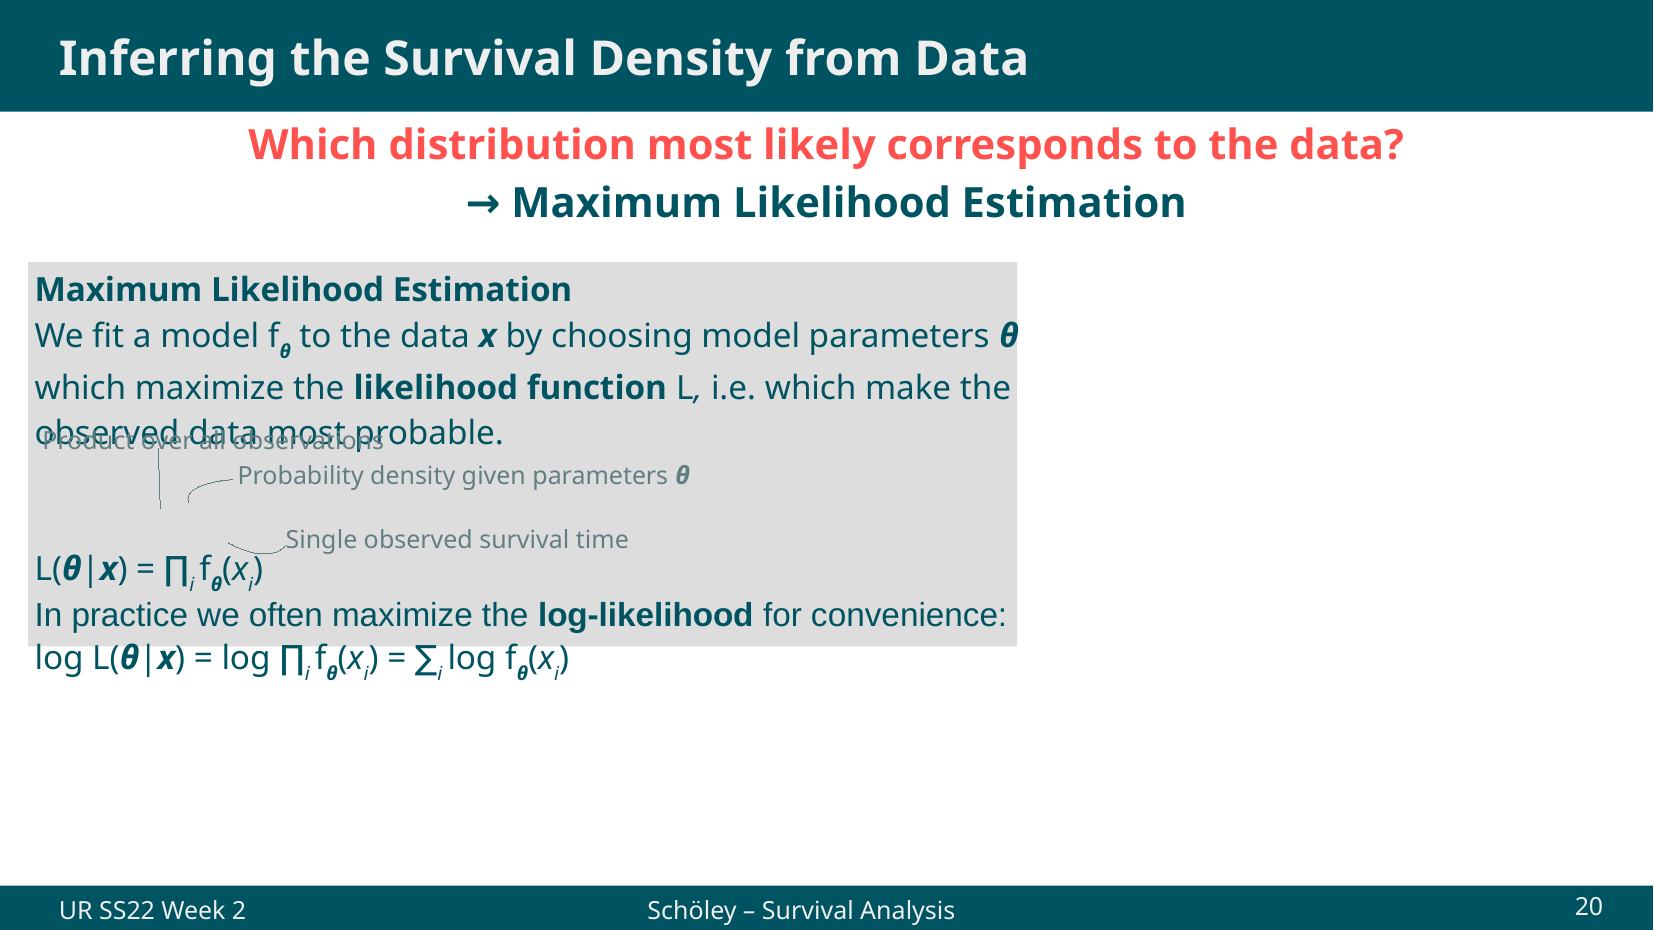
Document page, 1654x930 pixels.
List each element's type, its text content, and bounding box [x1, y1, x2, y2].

text_box Maximum Likelihood Estimation We fit a model fθ to the data x by choosing model parameters θ which maximize the likelihood function L, i.e. which make the observed data most probable. L(θ|x) = ∏i fθ(xi) In practice we often maximize the log-likelihood for convenience: log L(θ|x) = log ∏i fθ(xi) = ∑i log fθ(xi) [19, 259, 1023, 644]
text_box Product over all observations [27, 415, 345, 460]
text_box Single observed survival time [270, 514, 589, 559]
text_box Probability density given parameters θ [222, 450, 631, 495]
text_box Which distribution most likely corresponds to the data? → Maximum Likelihood Estimation [19, 107, 1634, 310]
title Inferring the Survival Density from Data [58, 0, 1594, 107]
